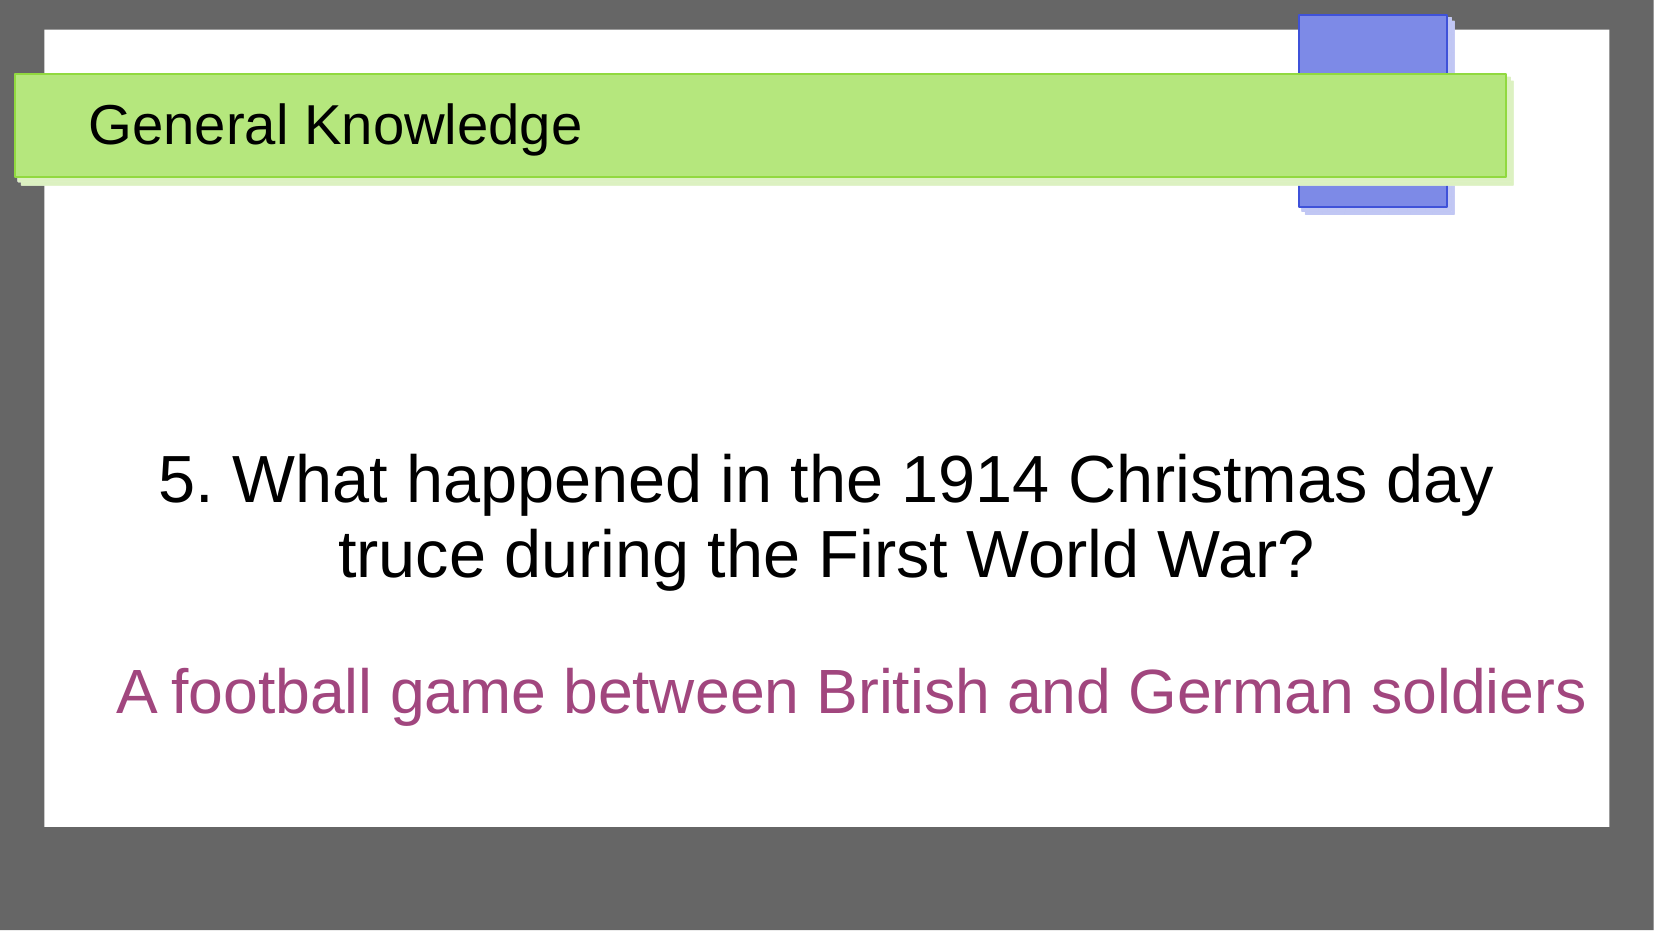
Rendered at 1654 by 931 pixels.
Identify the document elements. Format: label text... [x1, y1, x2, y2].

title General Knowledge [88, 73, 1506, 178]
text_box A football game between British and German soldiers [101, 649, 1604, 735]
subtitle 5. What happened in the 1914 Christmas day truce during the First World War? [88, 221, 1565, 813]
